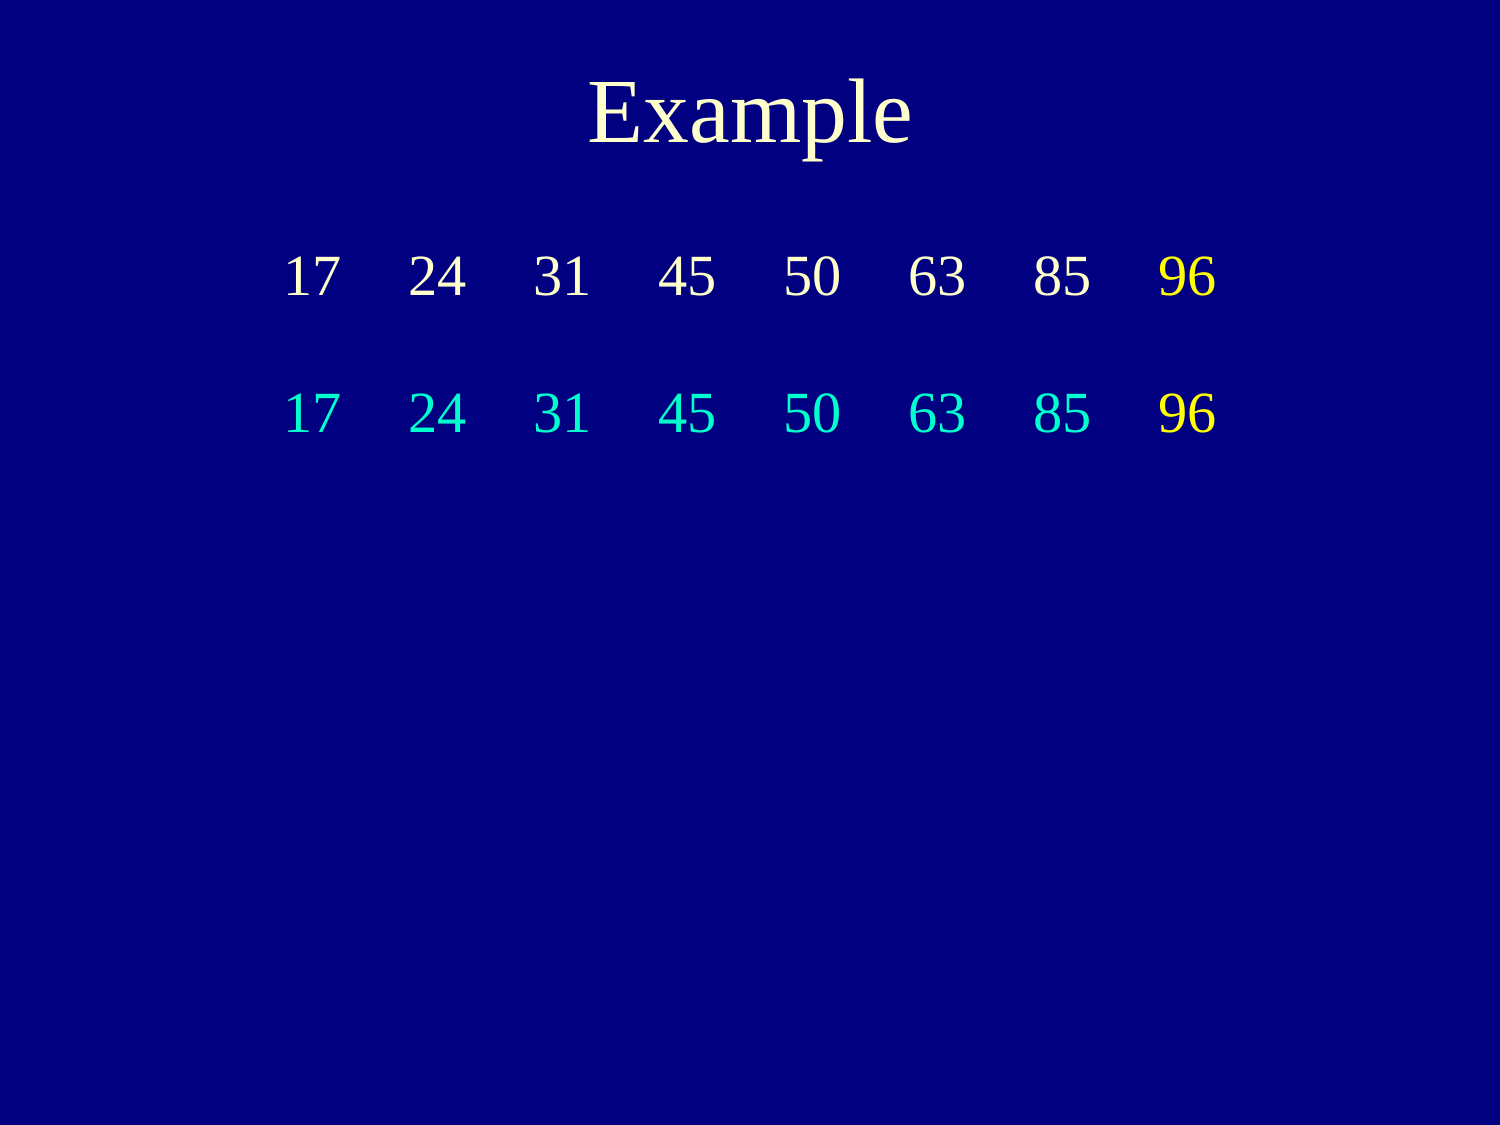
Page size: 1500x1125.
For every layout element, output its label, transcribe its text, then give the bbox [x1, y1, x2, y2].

table_header 85 [1000, 229, 1125, 325]
table_header 17 [250, 367, 375, 463]
table_header 17 [250, 229, 375, 325]
table_header 50 [750, 367, 875, 463]
table_header 31 [500, 229, 625, 325]
table_header 50 [750, 229, 875, 325]
table_header 24 [375, 367, 500, 463]
table_header 96 [1125, 367, 1250, 463]
table_header 96 [1125, 229, 1250, 325]
table_header 63 [875, 367, 1000, 463]
table_header 85 [1000, 367, 1125, 463]
table_header 45 [625, 229, 750, 325]
table_header 63 [875, 229, 1000, 325]
title Example [22, 43, 1480, 169]
table_header 45 [625, 367, 750, 463]
table_header 31 [500, 367, 625, 463]
table_header 24 [375, 229, 500, 325]
